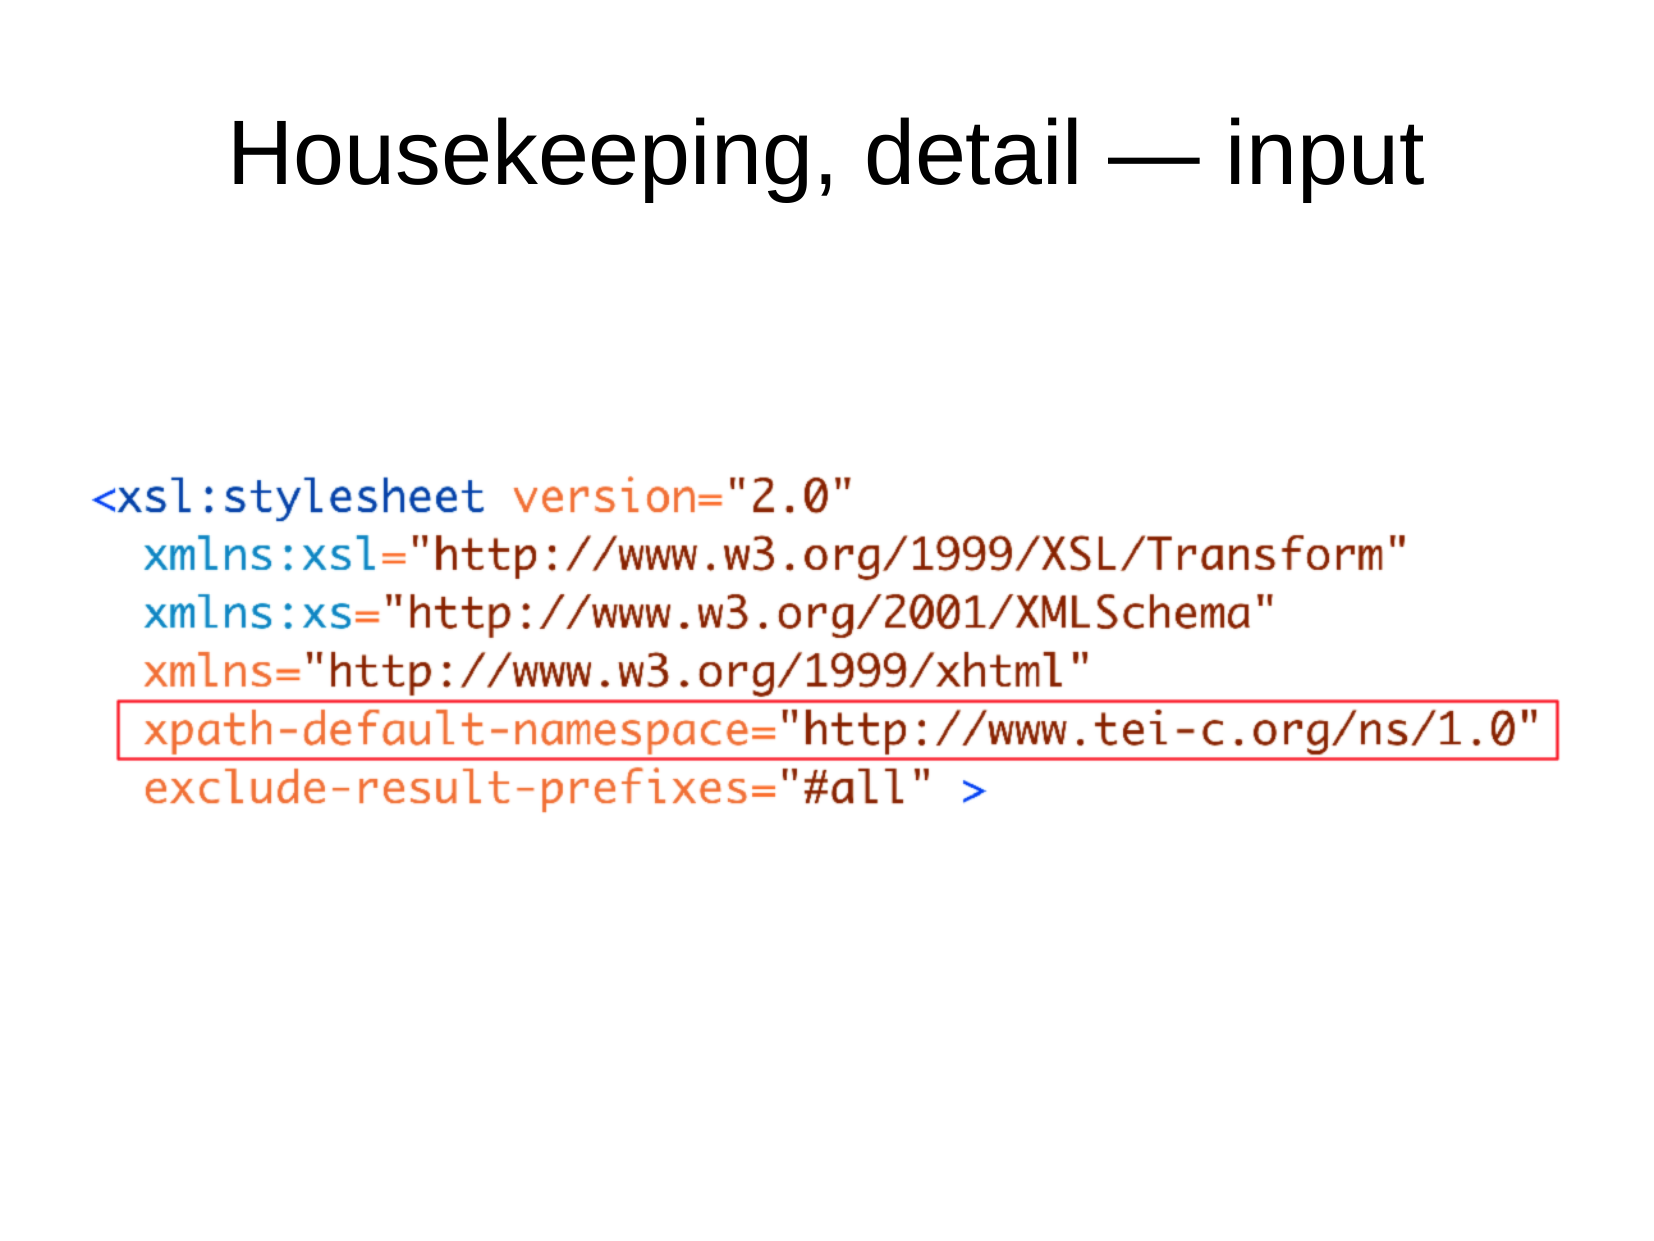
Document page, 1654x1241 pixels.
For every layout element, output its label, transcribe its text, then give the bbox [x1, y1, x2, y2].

title Housekeeping, detail — input [82, 49, 1571, 257]
picture [82, 461, 1571, 838]
